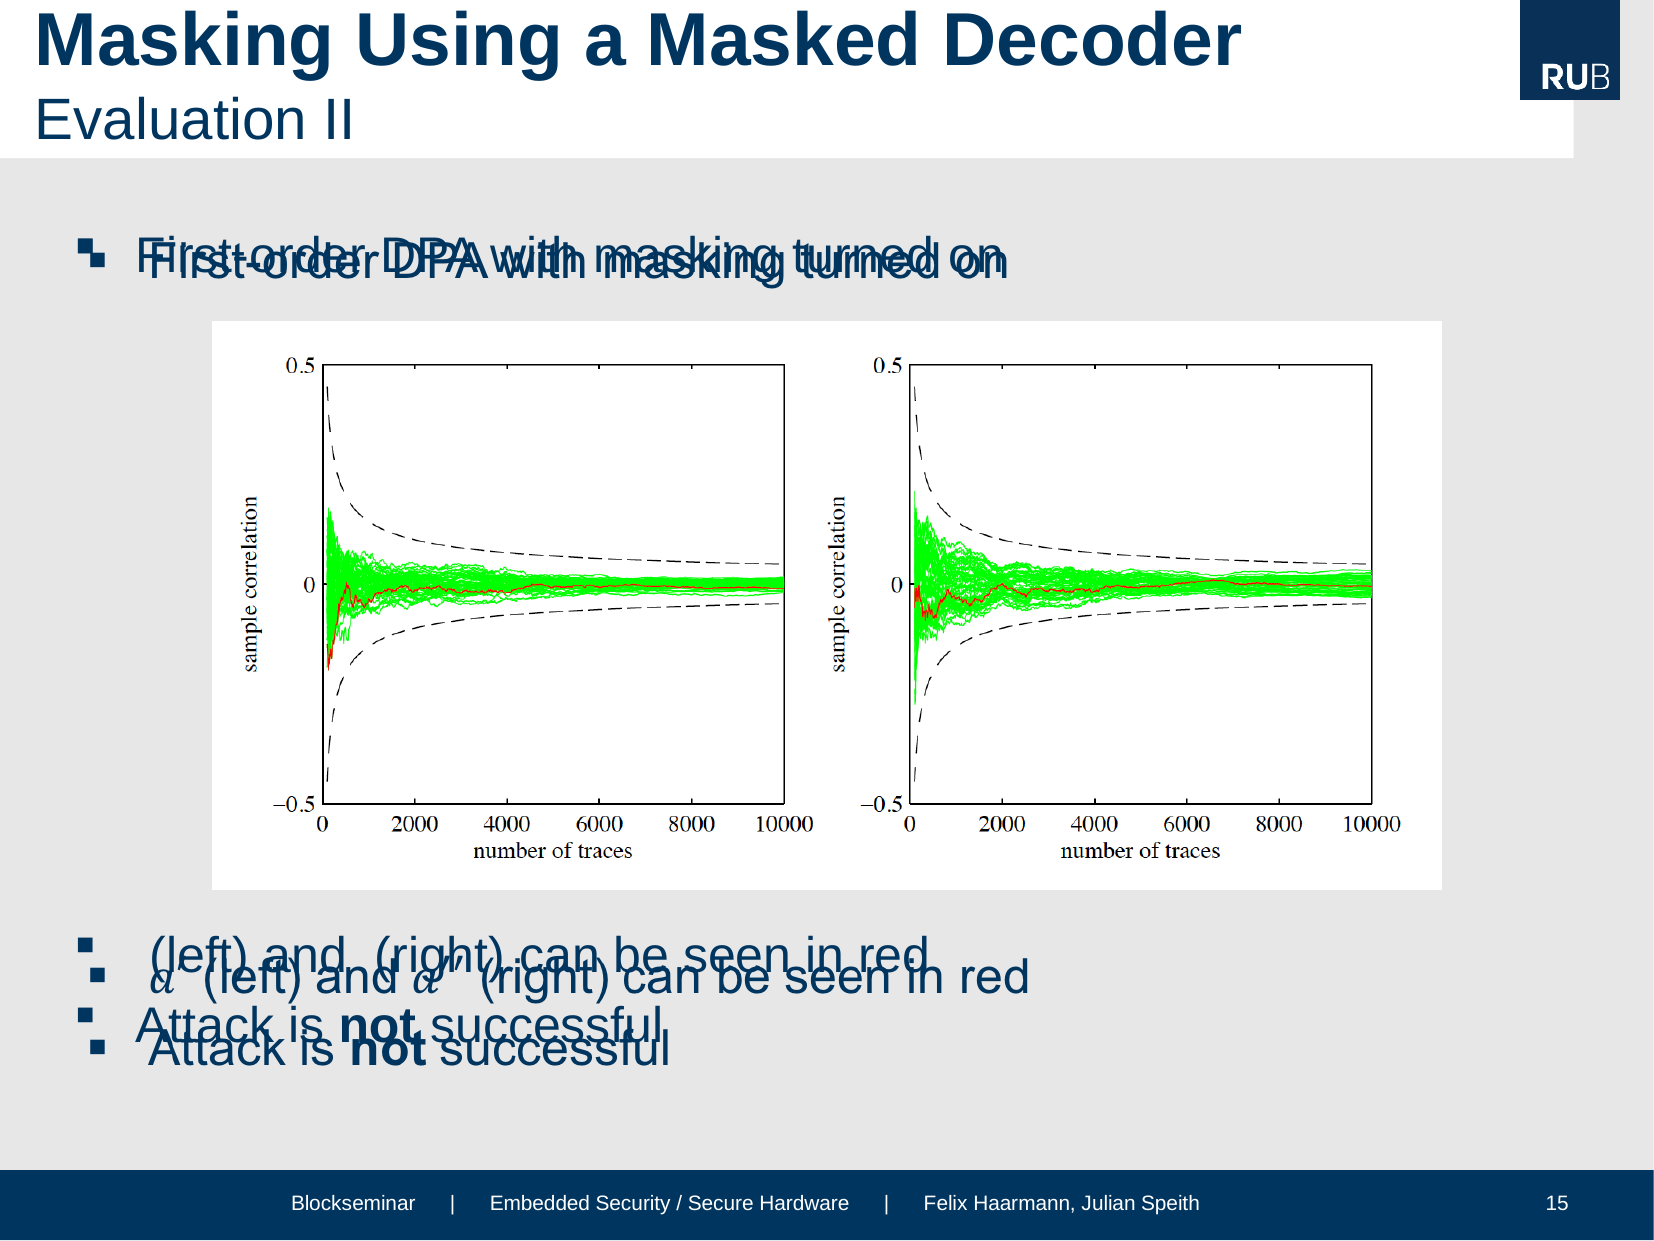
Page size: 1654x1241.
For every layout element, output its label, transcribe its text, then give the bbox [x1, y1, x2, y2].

picture [1520, 0, 1620, 100]
title Masking Using a Masked Decoder Evaluation II [20, 0, 1507, 149]
list [58, 214, 1542, 1114]
picture [212, 321, 1442, 890]
